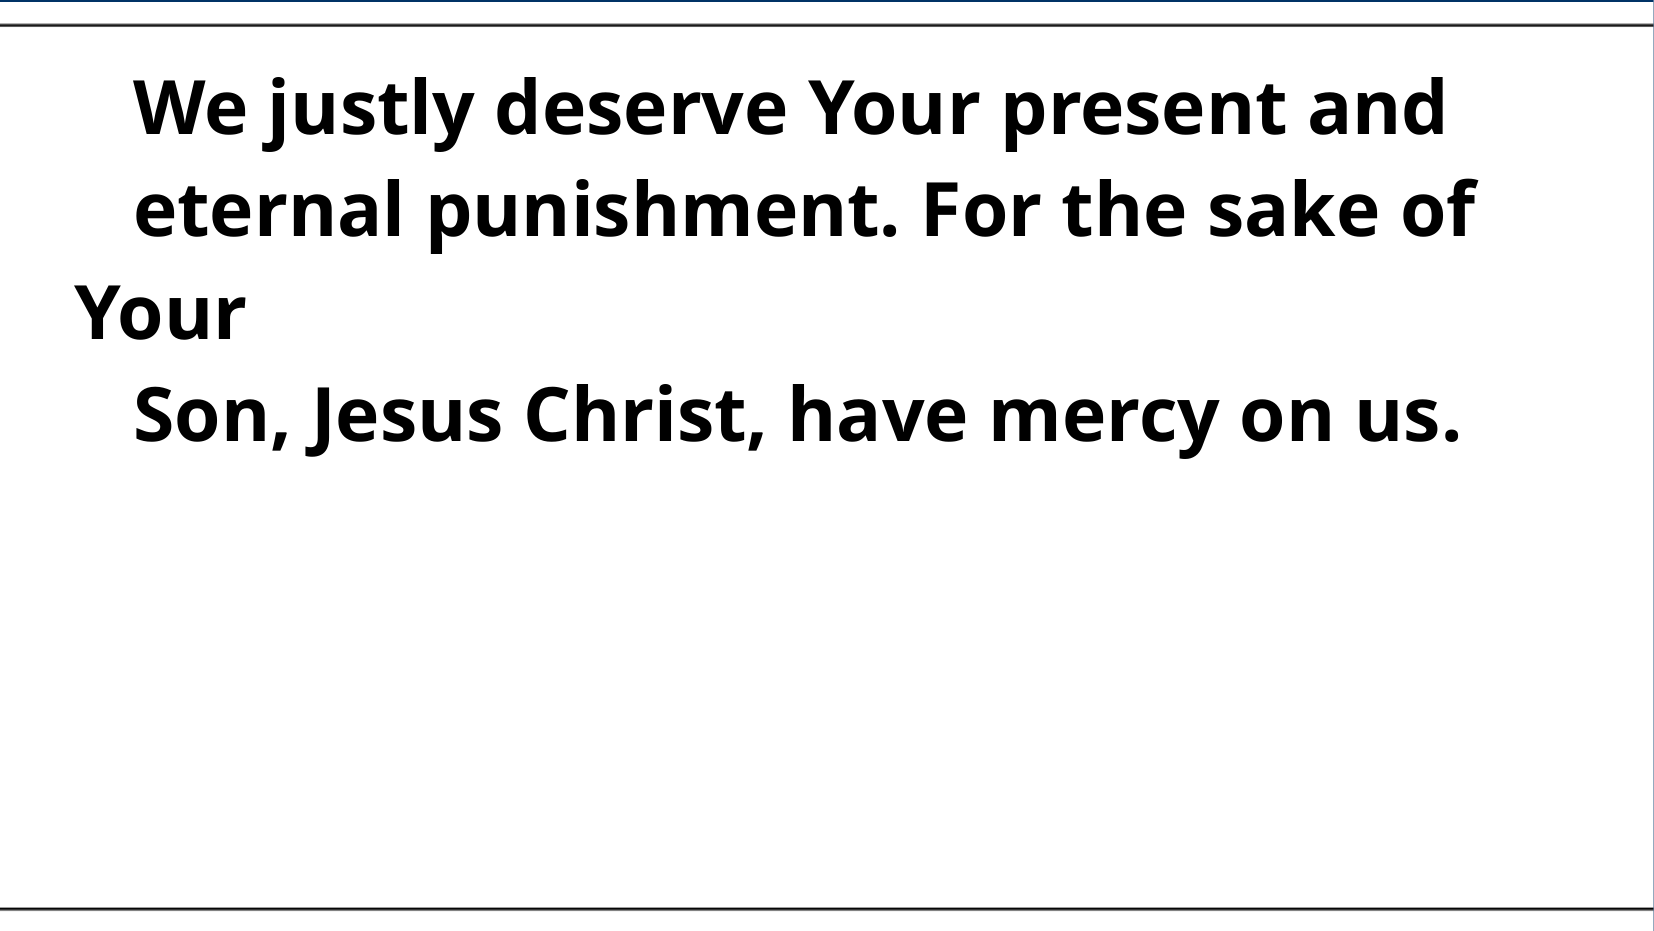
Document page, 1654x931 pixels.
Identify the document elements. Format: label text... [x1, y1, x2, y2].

picture [0, 0, 1654, 931]
text_box We justly deserve Your present and eternal punishment. For the sake of Your Son, Jesus Christ, have mercy on us. [60, 47, 1591, 406]
